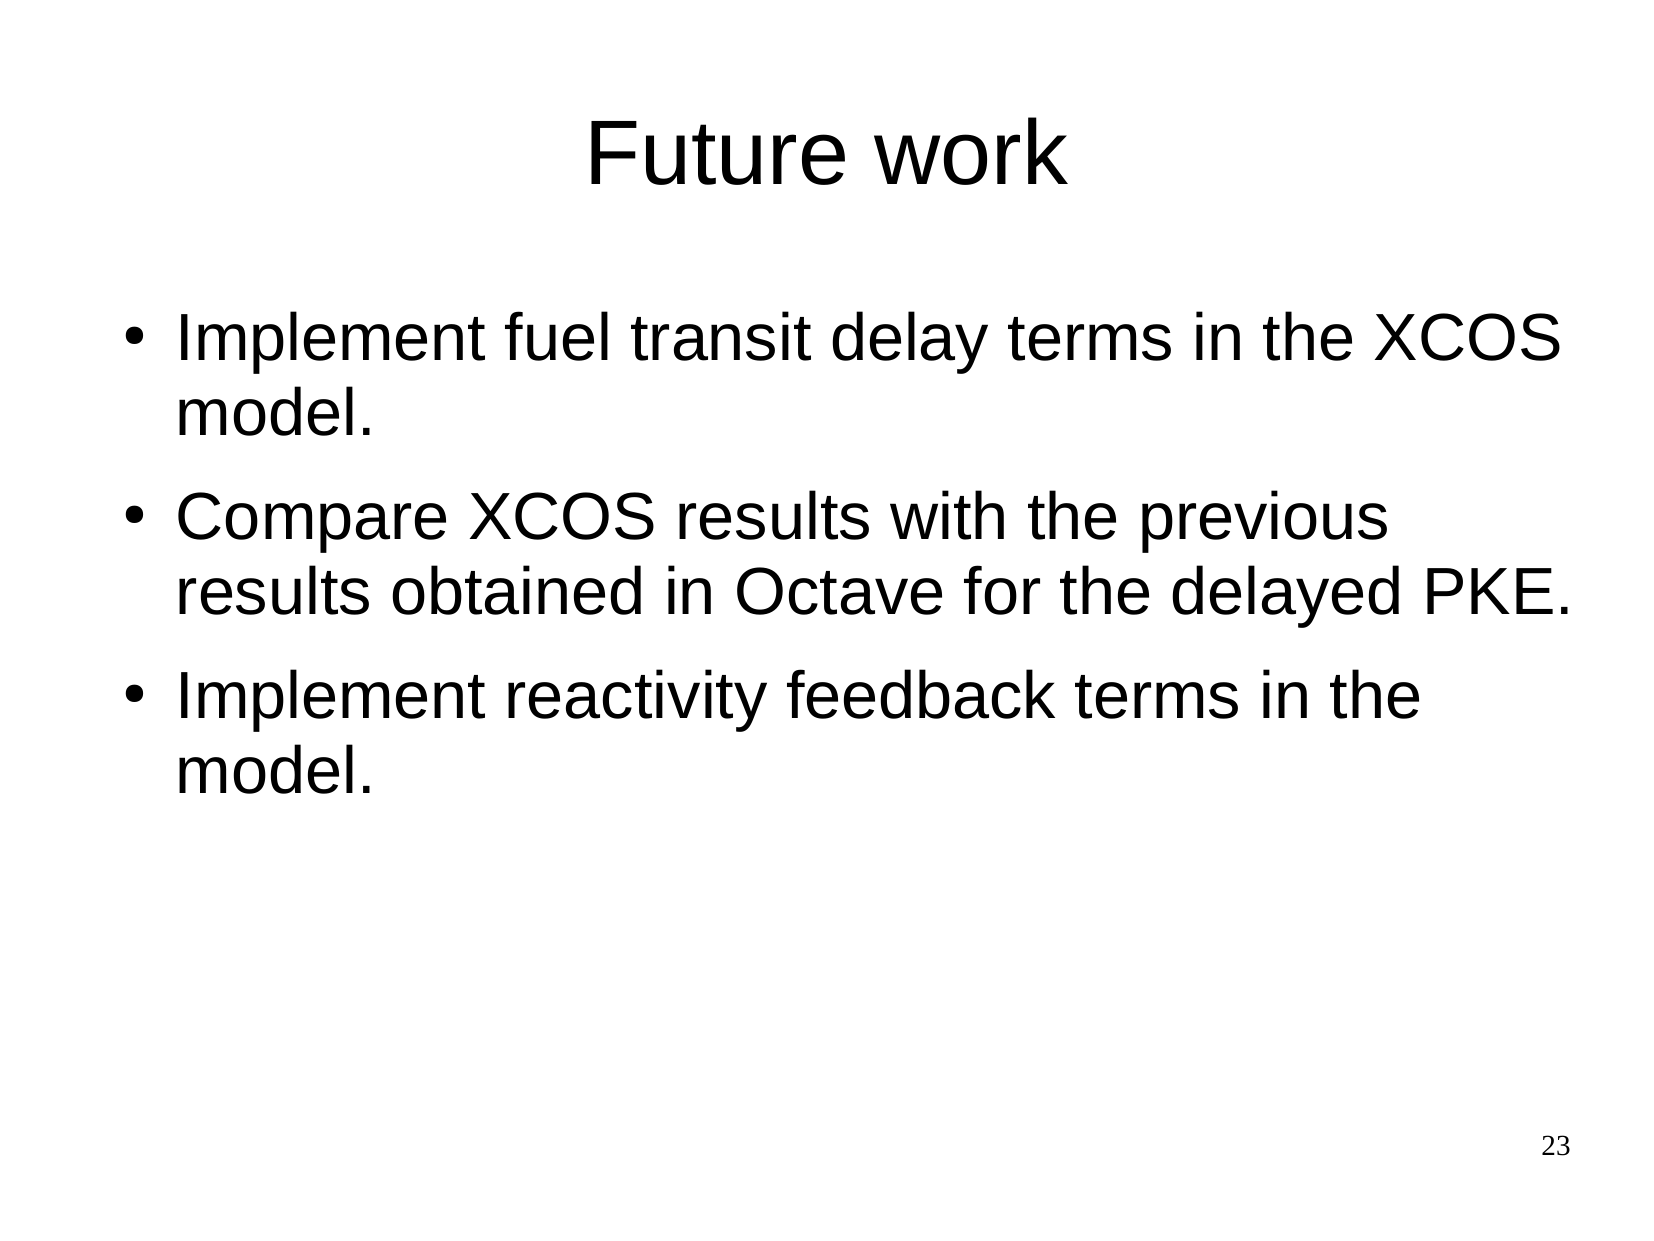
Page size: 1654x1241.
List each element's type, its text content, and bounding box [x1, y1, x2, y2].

list Implement fuel transit delay terms in the XCOS model. Compare XCOS results with the previous results obtained in Octave for the delayed PKE. Implement reactivity feedback terms in the model. [105, 300, 1594, 1081]
title Future work [82, 49, 1571, 257]
